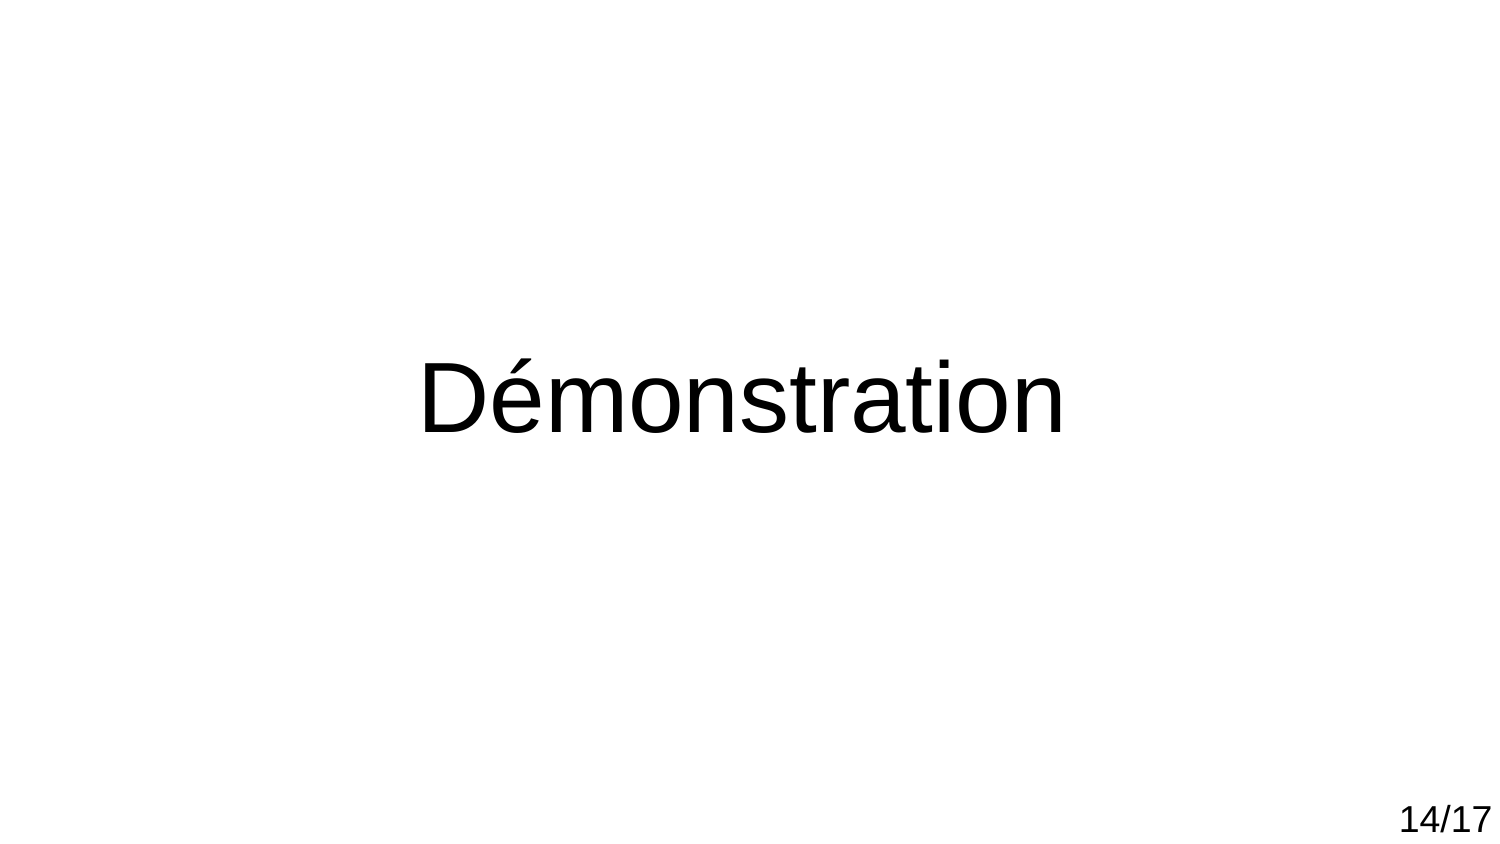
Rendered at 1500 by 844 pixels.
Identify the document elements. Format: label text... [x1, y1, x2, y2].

list Démonstration [31, 342, 1382, 827]
text_box 14/17 [1384, 791, 1500, 844]
